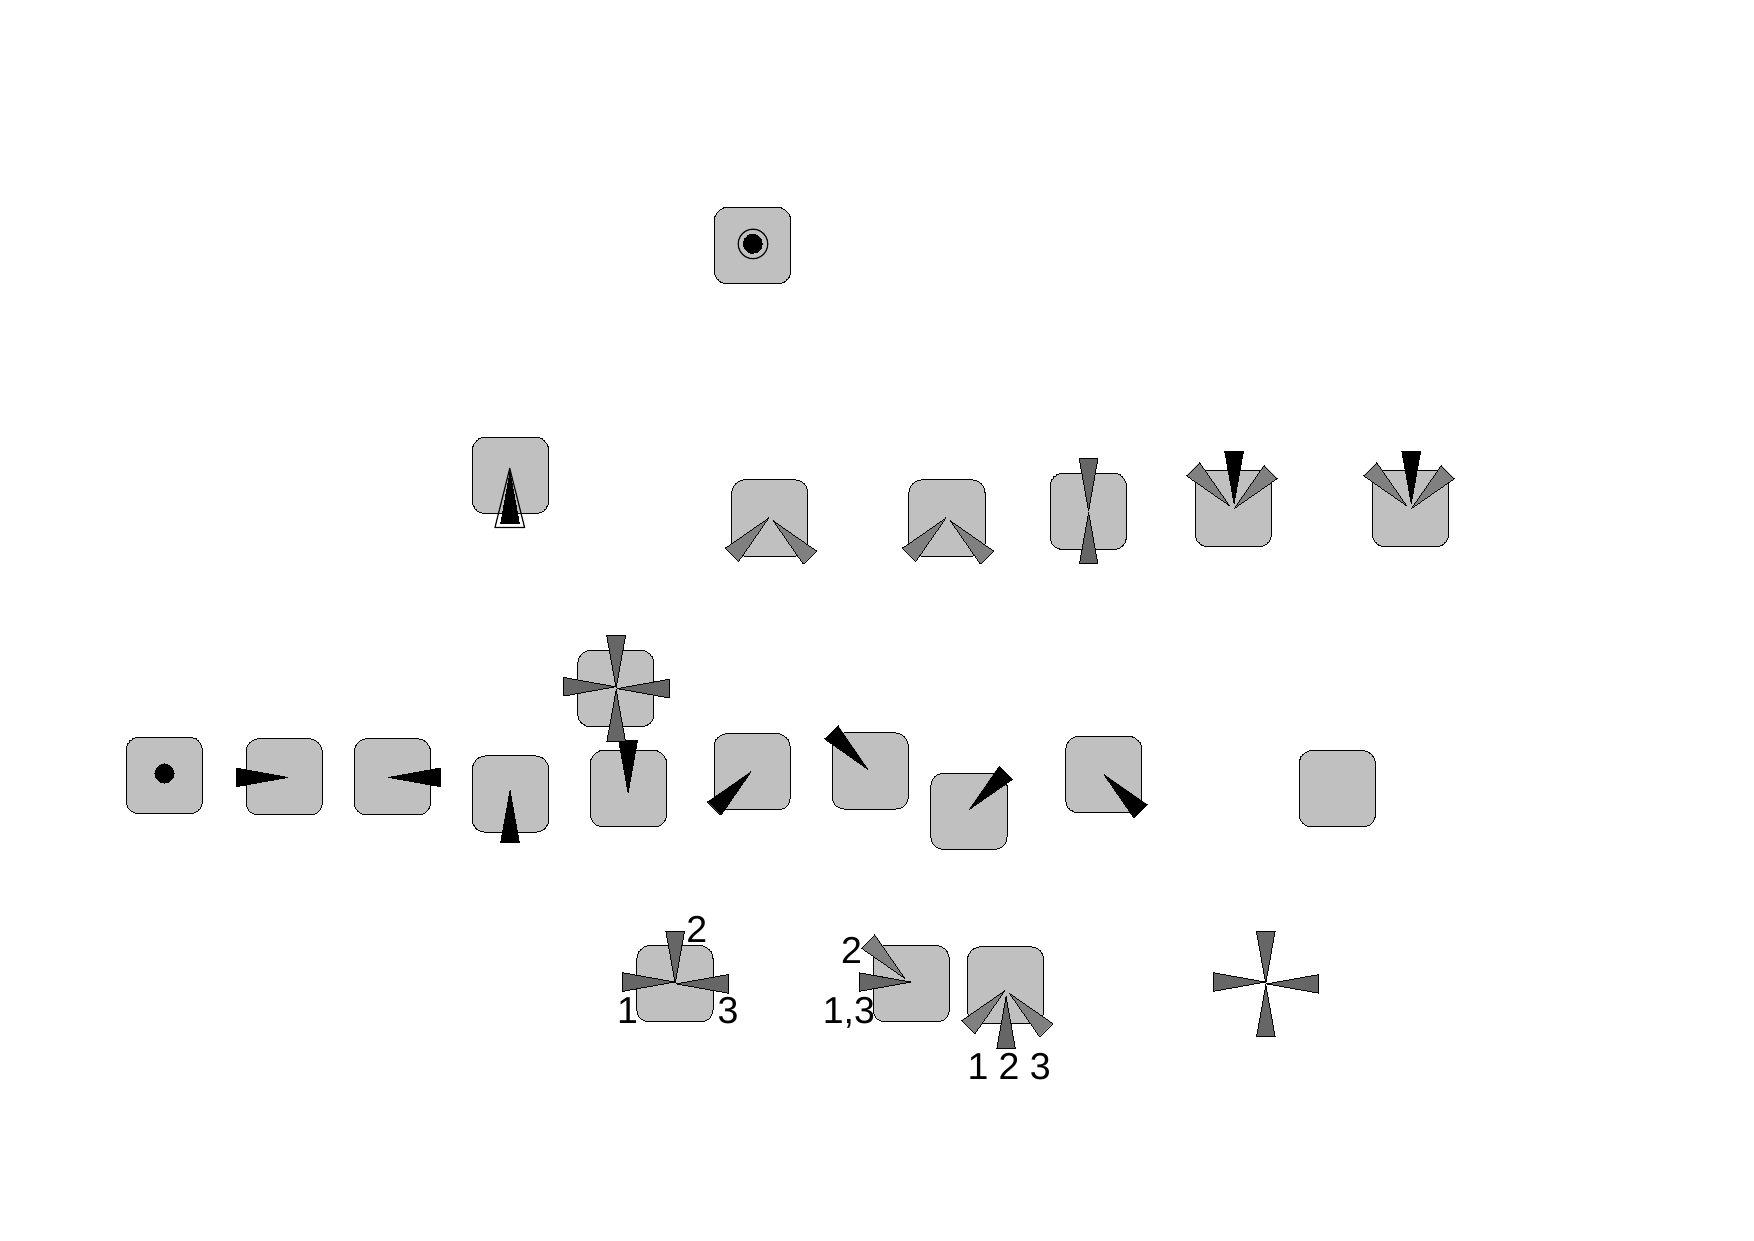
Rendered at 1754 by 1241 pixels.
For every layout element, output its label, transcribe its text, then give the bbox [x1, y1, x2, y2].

text_box 1 2 3 [952, 1038, 1066, 1096]
text_box [930, 766, 1013, 850]
text_box [824, 725, 909, 810]
text_box [707, 733, 791, 815]
text_box 3 [702, 982, 754, 1040]
text_box [236, 738, 323, 815]
text_box [500, 474, 520, 524]
text_box [1186, 451, 1278, 547]
text_box [1065, 736, 1148, 818]
text_box [126, 737, 203, 814]
text_box 1 [602, 982, 653, 1040]
text_box [961, 946, 1053, 1038]
text_box [1299, 750, 1376, 827]
text_box [714, 207, 791, 284]
text_box [563, 635, 670, 827]
text_box [472, 755, 549, 843]
text_box 2 [671, 900, 722, 958]
text_box [622, 931, 729, 1022]
text_box [859, 937, 950, 1022]
text_box 1,3 [808, 982, 891, 1040]
text_box [1050, 458, 1127, 564]
text_box [1213, 931, 1319, 1037]
text_box [725, 479, 817, 564]
text_box [472, 437, 549, 514]
text_box [1363, 451, 1455, 547]
text_box 2 [826, 921, 877, 979]
text_box [354, 738, 441, 815]
text_box [902, 479, 994, 564]
